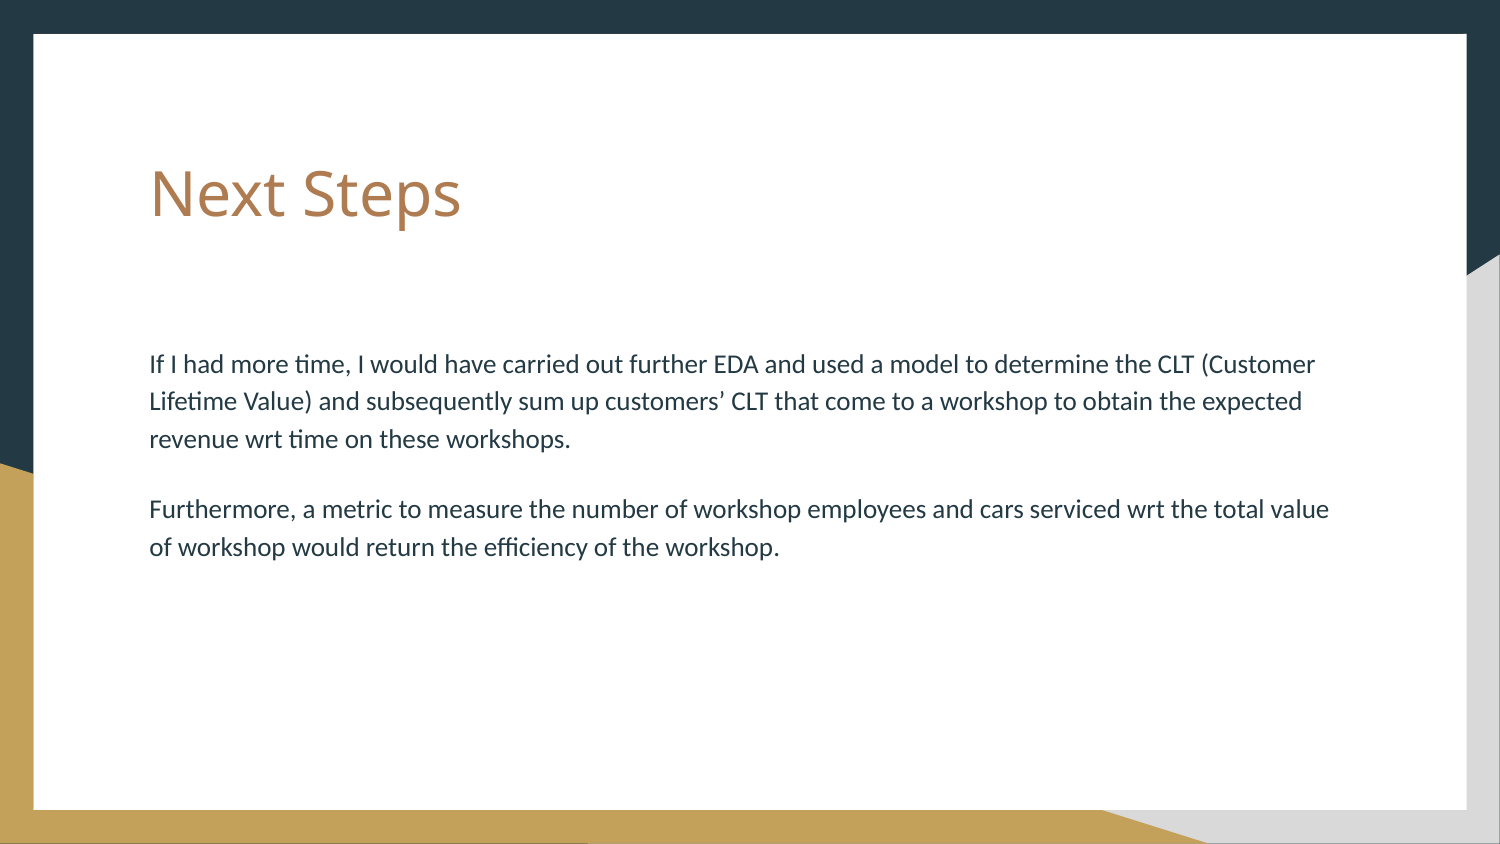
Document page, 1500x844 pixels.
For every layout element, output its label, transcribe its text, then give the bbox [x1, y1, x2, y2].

title Next Steps [134, 138, 1366, 296]
list If I had more time, I would have carried out further EDA and used a model to determine the CLT (Customer Lifetime Value) and subsequently sum up customers’ CLT that come to a workshop to obtain the expected revenue wrt time on these workshops. Furthermore, a metric to measure the number of workshop employees and cars serviced wrt the total value of workshop would return the efficiency of the workshop. [134, 326, 1366, 729]
